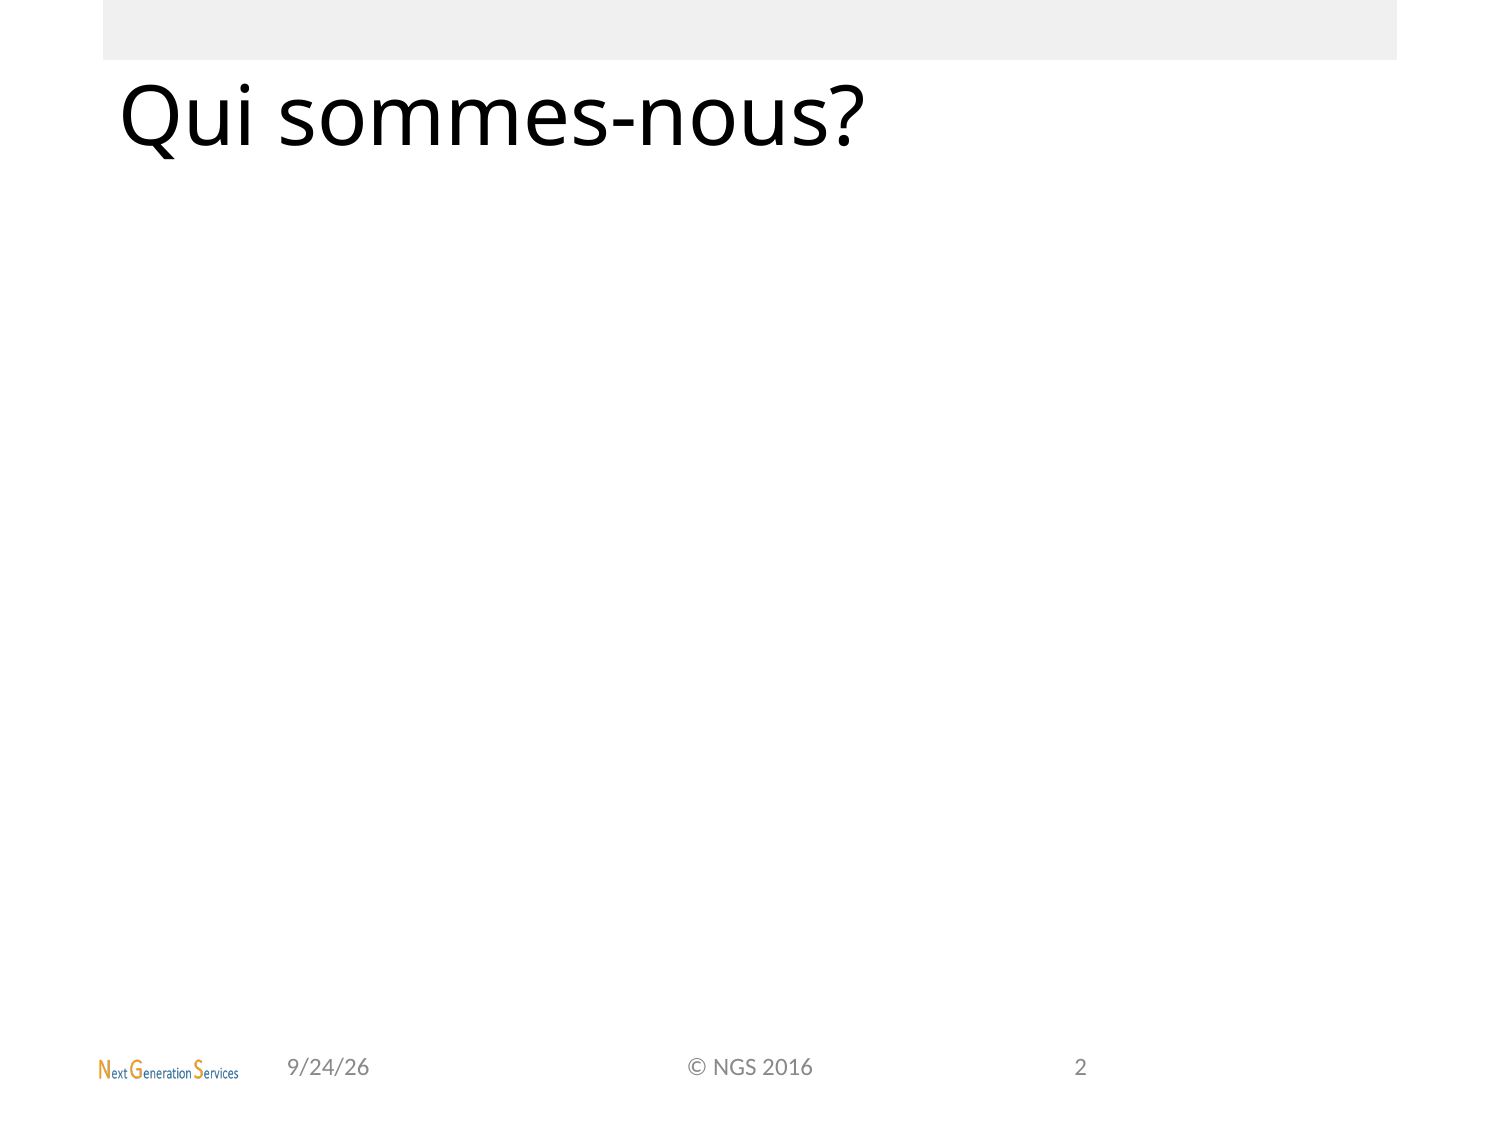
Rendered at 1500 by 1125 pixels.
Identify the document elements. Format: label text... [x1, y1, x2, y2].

text_box © NGS 2016 [496, 1042, 1004, 1086]
title Qui sommes-nous? [103, 59, 1397, 177]
text_box 2 [1059, 1042, 1397, 1086]
text_box 7/24/2017 [271, 1042, 441, 1086]
